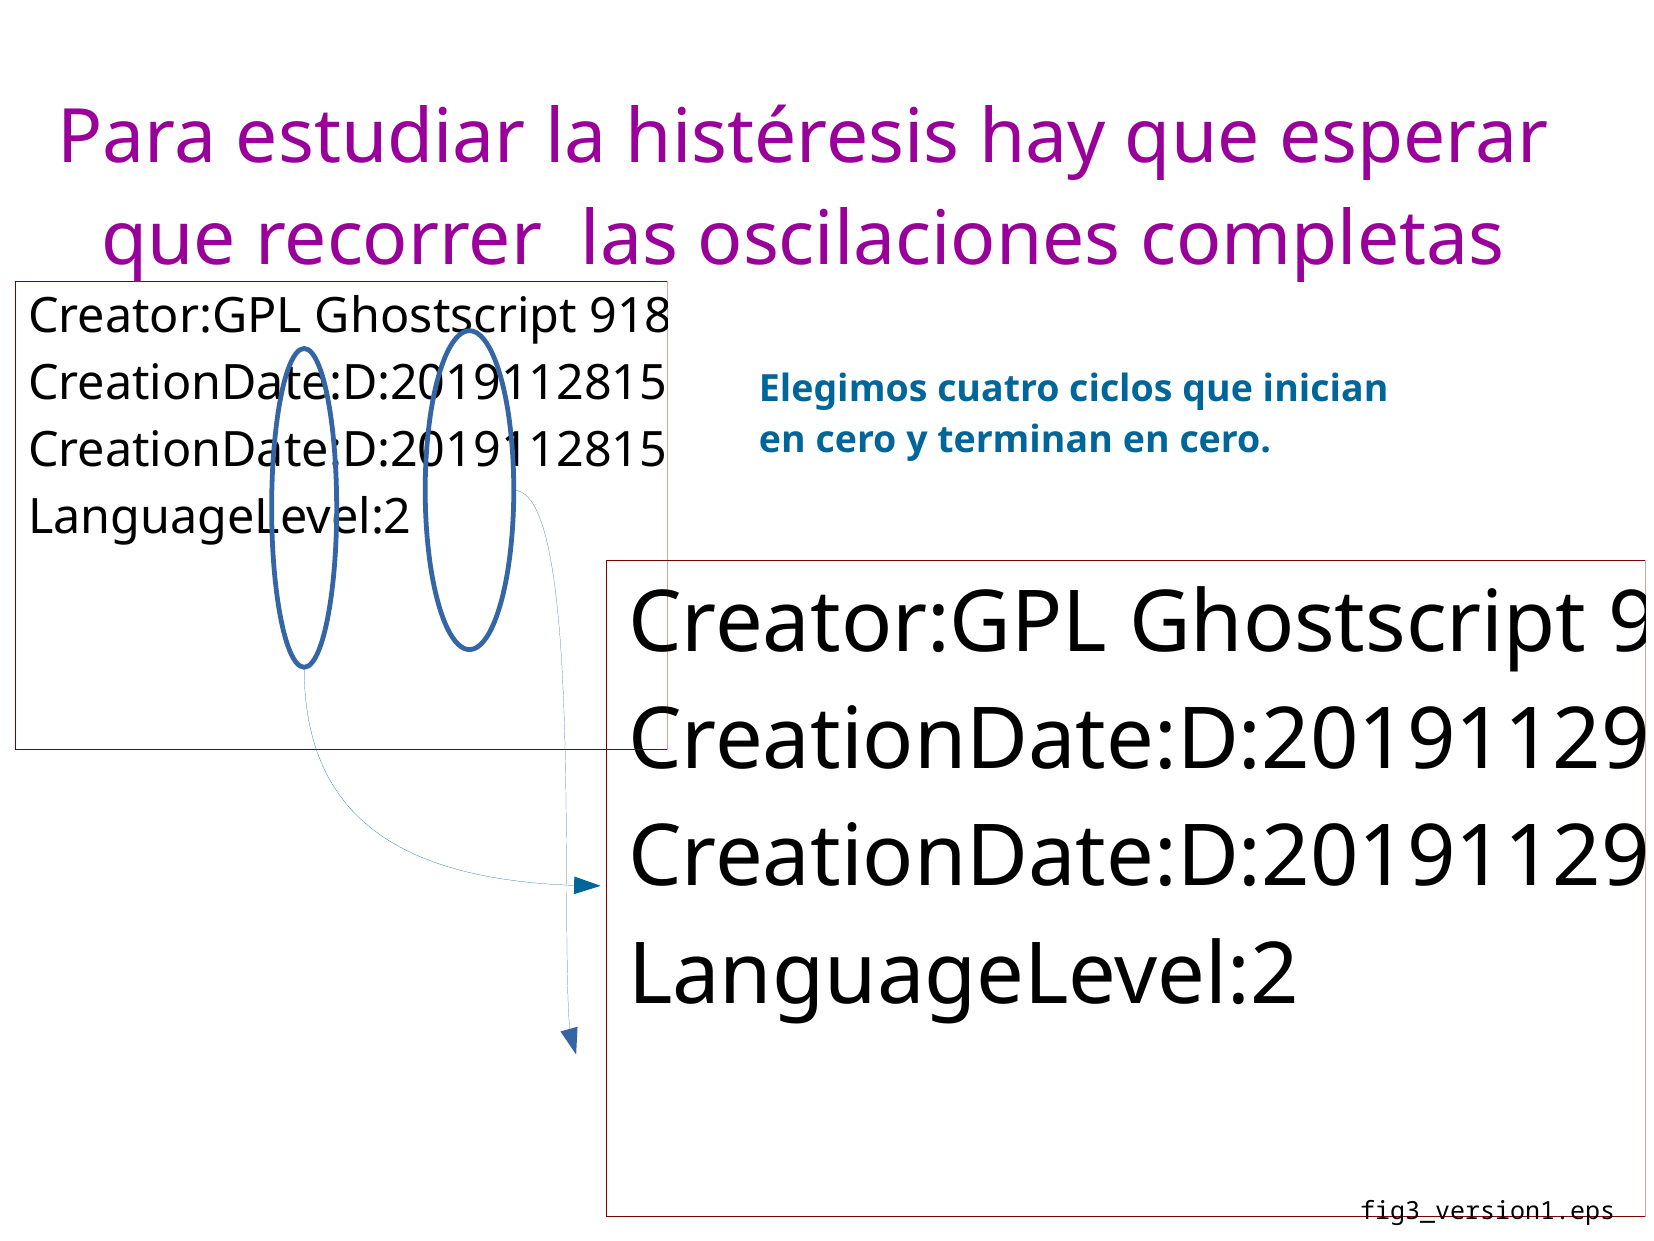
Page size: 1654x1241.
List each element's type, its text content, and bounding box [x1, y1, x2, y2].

text_box Elegimos cuatro ciclos que inician en cero y terminan en cero. [744, 354, 1441, 554]
text_box Para estudiar la histéresis hay que esperar que recorrer las oscilaciones completas [23, 74, 1583, 284]
picture [428, 334, 511, 647]
text_box fig3_version1.eps [1181, 1185, 1630, 1229]
picture [12, 277, 1646, 1217]
